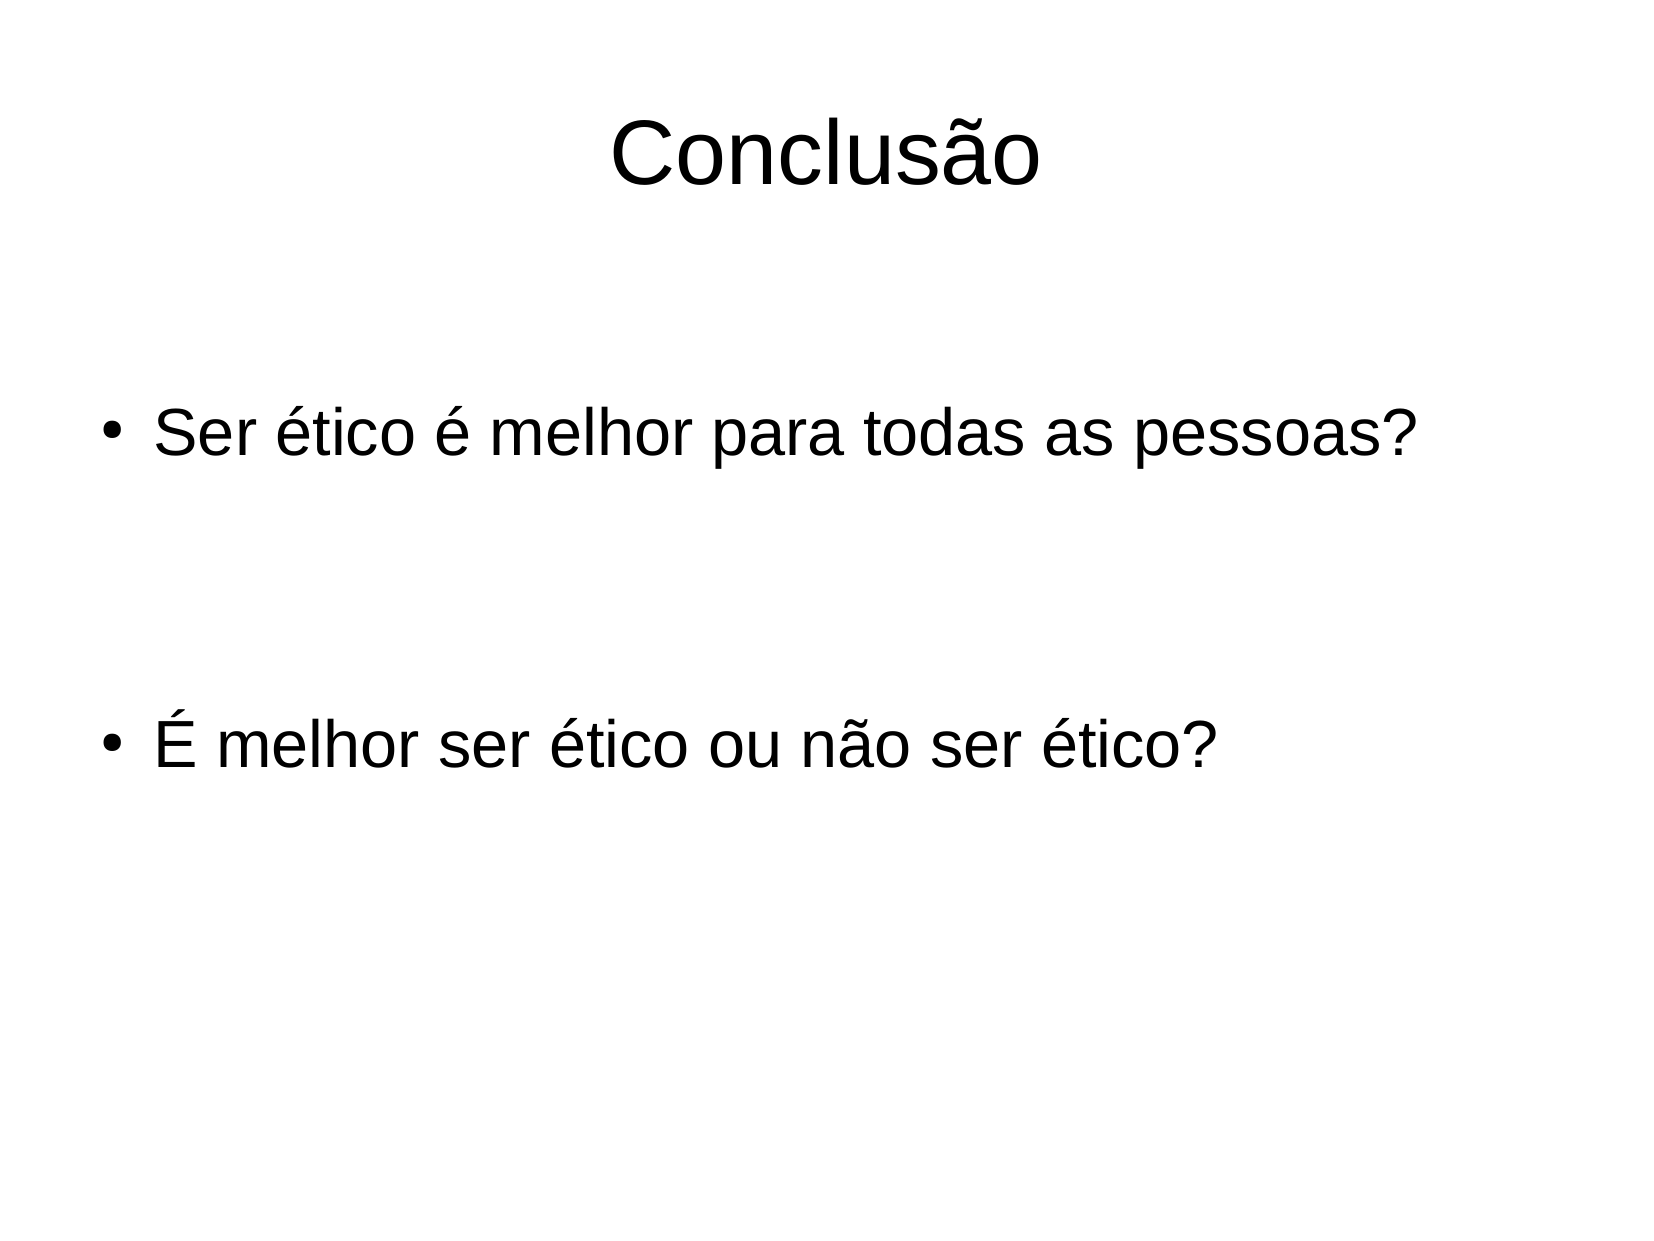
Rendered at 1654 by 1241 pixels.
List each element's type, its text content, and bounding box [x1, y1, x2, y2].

list Ser ético é melhor para todas as pessoas? É melhor ser ético ou não ser ético? [82, 290, 1571, 1010]
title Conclusão [82, 49, 1571, 257]
